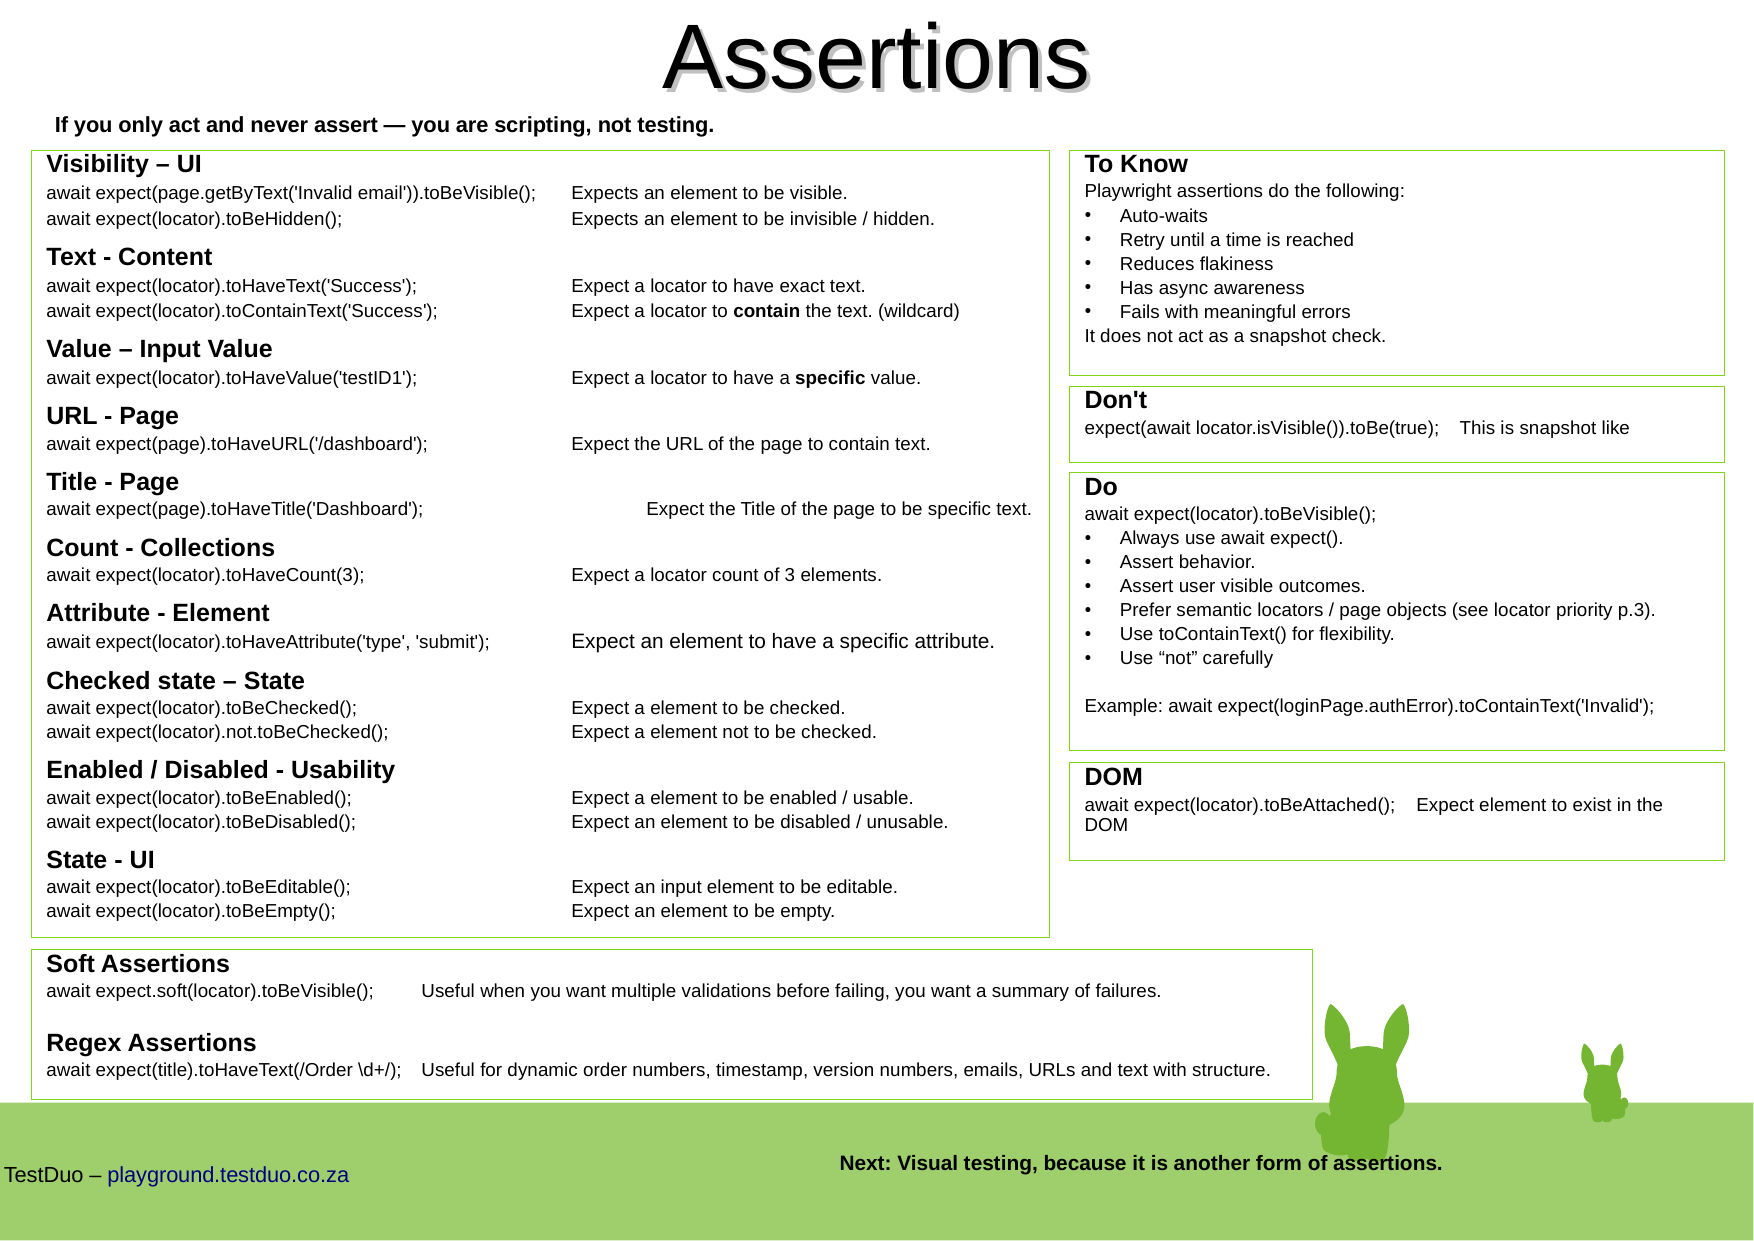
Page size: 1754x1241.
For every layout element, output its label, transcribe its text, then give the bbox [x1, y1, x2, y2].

title TestDuo – playground.testduo.co.za [3, 1150, 824, 1201]
text_box Visibility – UI await expect(page.getByText('Invalid email')).toBeVisible(); Expects an element to be visible. await expect(locator).toBeHidden(); Expects an element to be invisible / hidden. Text - Content await expect(locator).toHaveText('Success'); Expect a locator to have exact text. await expect(locator).toContainText('Success'); Expect a locator to contain the text. (wildcard) Value – Input Value await expect(locator).toHaveValue('testID1'); Expect a locator to have a specific value. URL - Page await expect(page).toHaveURL('/dashboard'); Expect the URL of the page to contain text. Title - Page await expect(page).toHaveTitle('Dashboard'); Expect the Title of the page to be specific text. Count - Collections await expect(locator).toHaveCount(3); Expect a locator count of 3 elements. Attribute - Element await expect(locator).toHaveAttribute('type', 'submit'); Expect an element to have a specific attribute. Checked state – State await expect(locator).toBeChecked(); Expect a element to be checked. await expect(locator).not.toBeChecked(); Expect a element not to be checked. Enabled / Disabled - Usability await expect(locator).toBeEnabled(); Expect a element to be enabled / usable. await expect(locator).toBeDisabled(); Expect an element to be disabled / unusable. State - UI await expect(locator).toBeEditable(); Expect an input element to be editable. await expect(locator).toBeEmpty(); Expect an element to be empty. [31, 150, 1050, 938]
title Assertions [93, 0, 1660, 112]
text_box Don't expect(await locator.isVisible()).toBe(true); This is snapshot like [1069, 386, 1725, 463]
text_box Next: Visual testing, because it is another form of assertions. [824, 1144, 1754, 1207]
text_box Soft Assertions await expect.soft(locator).toBeVisible(); Useful when you want multiple validations before failing, you want a summary of failures. Regex Assertions await expect(title).toHaveText(/Order \d+/); Useful for dynamic order numbers, timestamp, version numbers, emails, URLs and text with structure. [31, 949, 1313, 1100]
text_box To Know Playwright assertions do the following: Auto-waits Retry until a time is reached Reduces flakiness Has async awareness Fails with meaningful errors It does not act as a snapshot check. [1069, 150, 1725, 376]
text_box DOM await expect(locator).toBeAttached(); Expect element to exist in the DOM [1069, 762, 1725, 840]
text_box Do await expect(locator).toBeVisible(); Always use await expect(). Assert behavior. Assert user visible outcomes. Prefer semantic locators / page objects (see locator priority p.3). Use toContainText() for flexibility. Use “not” carefully Example: await expect(loginPage.authError).toContainText('Invalid'); [1069, 472, 1725, 751]
text_box If you only act and never assert — you are scripting, not testing. [39, 112, 1711, 151]
